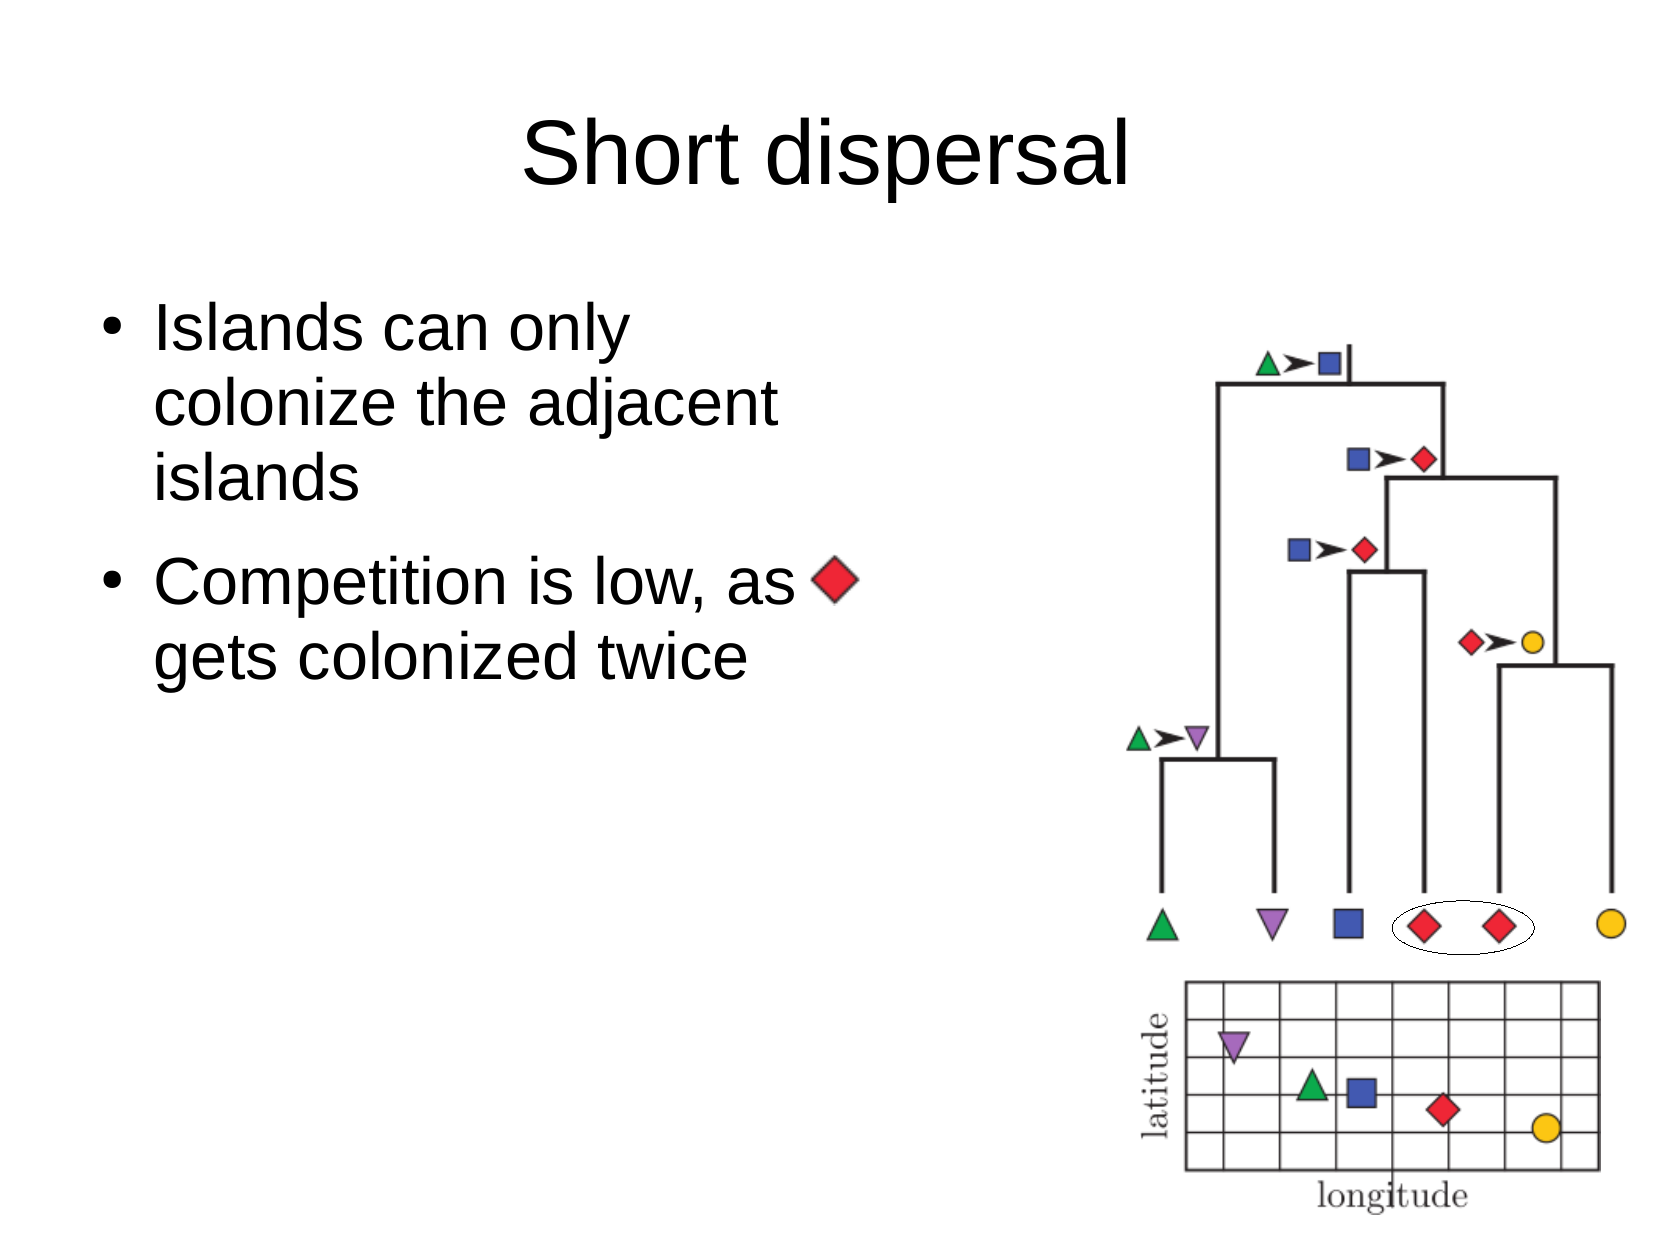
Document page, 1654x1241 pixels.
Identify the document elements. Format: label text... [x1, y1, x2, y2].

title Short dispersal [82, 49, 1571, 257]
picture [1140, 980, 1601, 1216]
picture [810, 554, 862, 607]
text_box [1392, 900, 1535, 955]
picture [1125, 343, 1628, 946]
list Islands can only colonize the adjacent islands Competition is low, as gets colonized twice [82, 290, 886, 1186]
